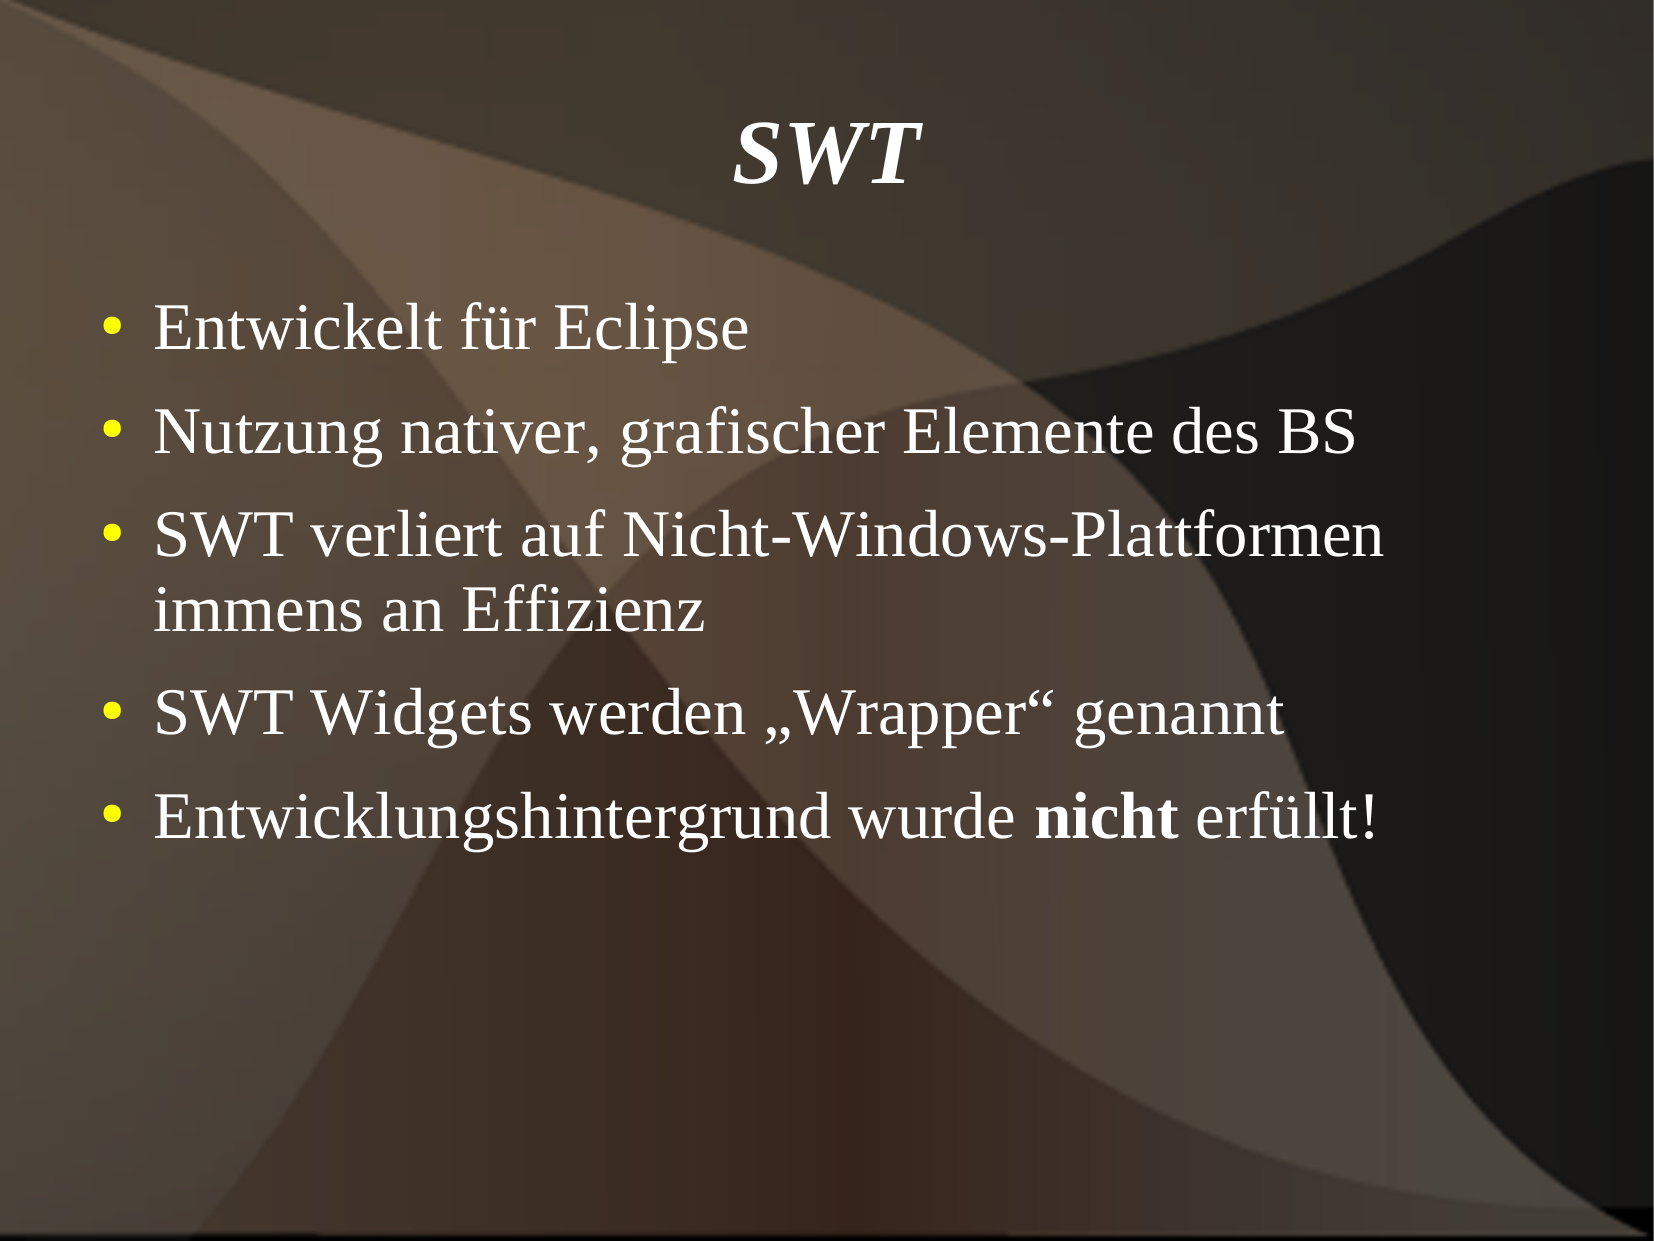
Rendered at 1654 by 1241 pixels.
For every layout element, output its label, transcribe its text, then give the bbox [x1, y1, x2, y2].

title SWT [82, 49, 1571, 257]
list Entwickelt für Eclipse Nutzung nativer, grafischer Elemente des BS SWT verliert auf Nicht-Windows-Plattformen immens an Effizienz SWT Widgets werden „Wrapper“ genannt Entwicklungshintergrund wurde nicht erfüllt! [82, 290, 1571, 1010]
picture [0, 0, 1654, 1241]
